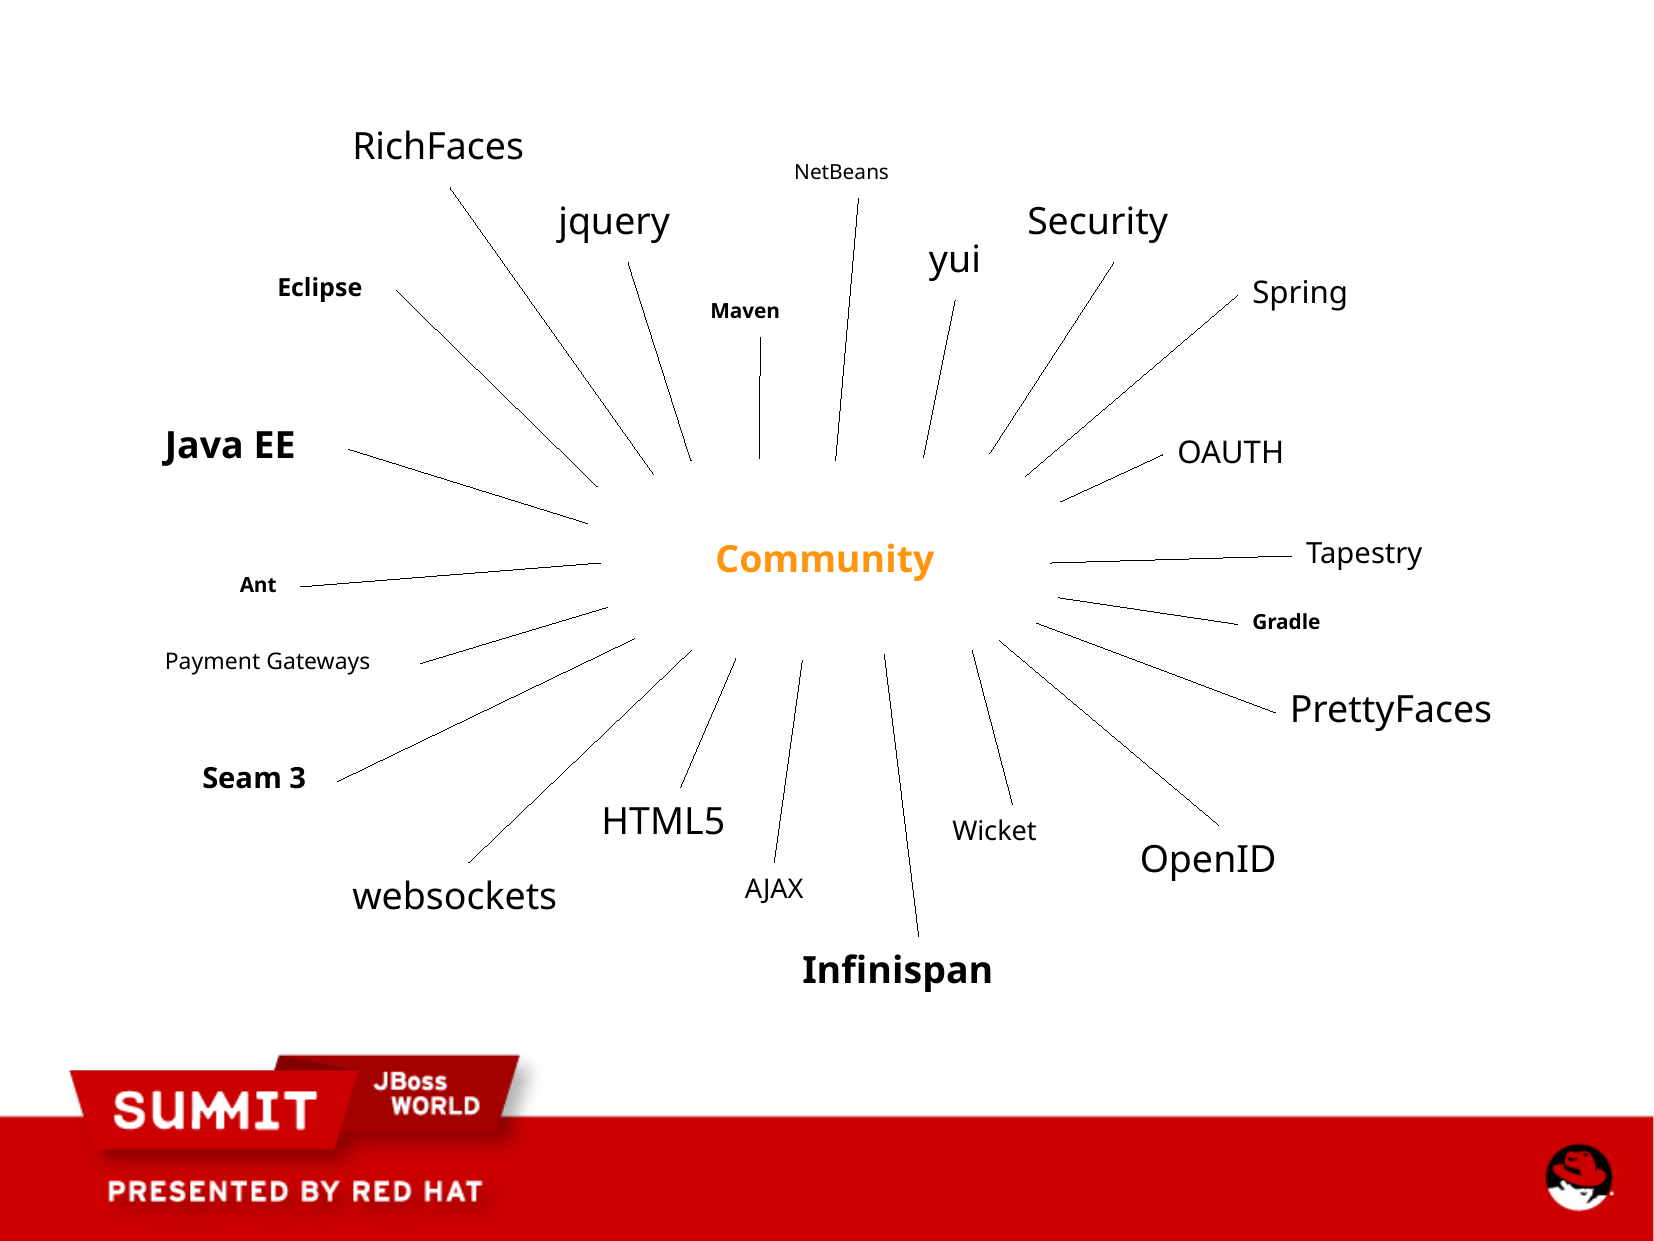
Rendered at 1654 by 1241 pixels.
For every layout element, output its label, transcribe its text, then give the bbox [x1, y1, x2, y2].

text_box Eclipse [262, 262, 397, 319]
text_box AJAX [712, 862, 836, 921]
text_box Java EE [150, 411, 349, 488]
text_box NetBeans [779, 150, 938, 199]
text_box Infinispan [787, 936, 1051, 1013]
text_box Payment Gateways [150, 637, 421, 690]
text_box yui [897, 224, 1013, 301]
text_box Gradle [1237, 600, 1367, 649]
text_box Security [1012, 187, 1215, 263]
picture [0, 1043, 1654, 1241]
text_box Maven [695, 288, 826, 338]
text_box OAUTH [1162, 422, 1324, 488]
text_box Spring [1237, 262, 1376, 328]
text_box jquery [543, 187, 713, 263]
text_box Ant [225, 562, 301, 612]
text_box Wicket [937, 804, 1088, 863]
text_box RichFaces [337, 112, 563, 188]
text_box websockets [337, 862, 601, 938]
text_box OpenID [1125, 825, 1313, 901]
text_box Tapestry [1291, 525, 1463, 588]
text_box Community [600, 524, 1051, 602]
text_box HTML5 [586, 787, 775, 863]
text_box Seam 3 [187, 750, 338, 813]
text_box PrettyFaces [1275, 675, 1538, 751]
